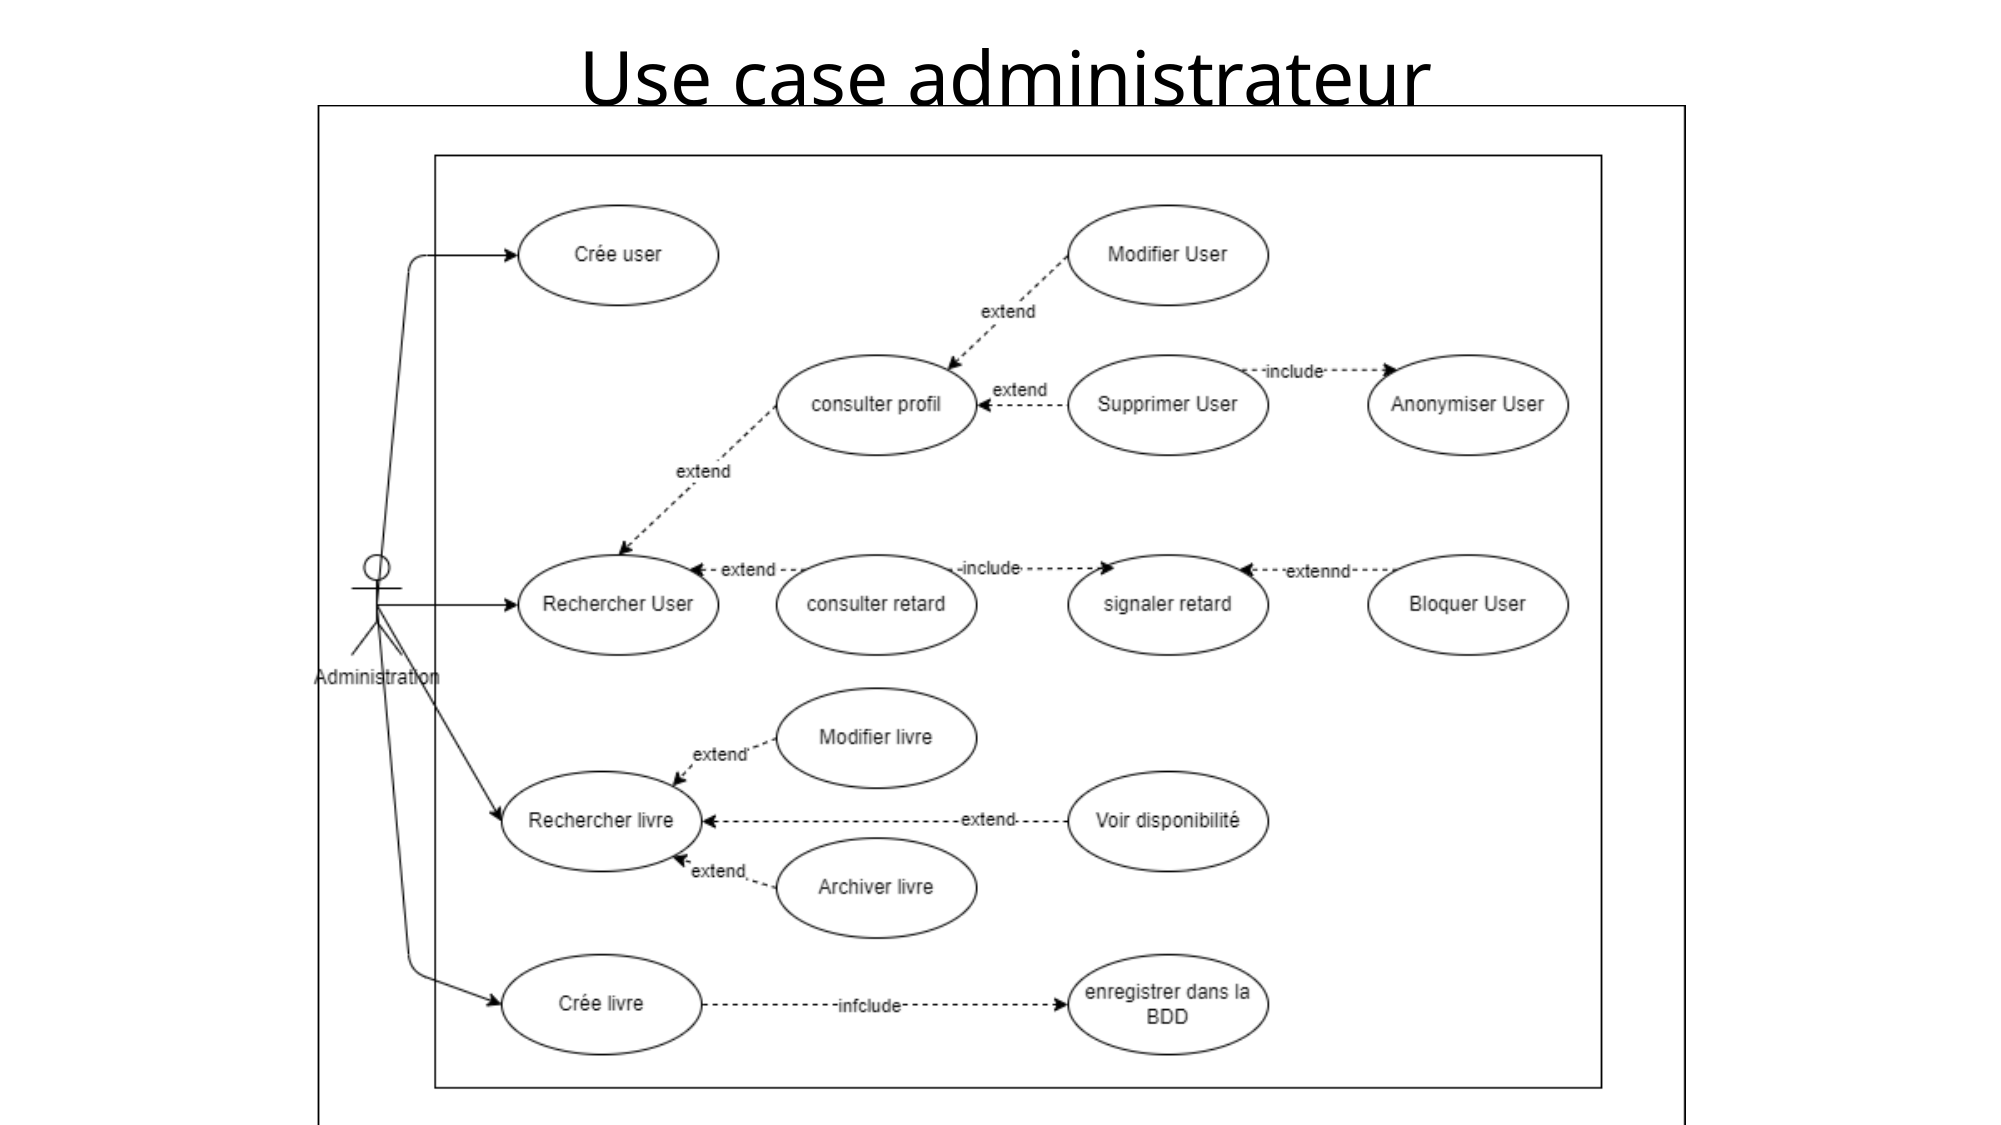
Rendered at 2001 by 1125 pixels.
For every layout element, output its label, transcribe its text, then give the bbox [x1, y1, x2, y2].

title Use case administrateur [564, 0, 1513, 105]
picture [313, 105, 1686, 1125]
